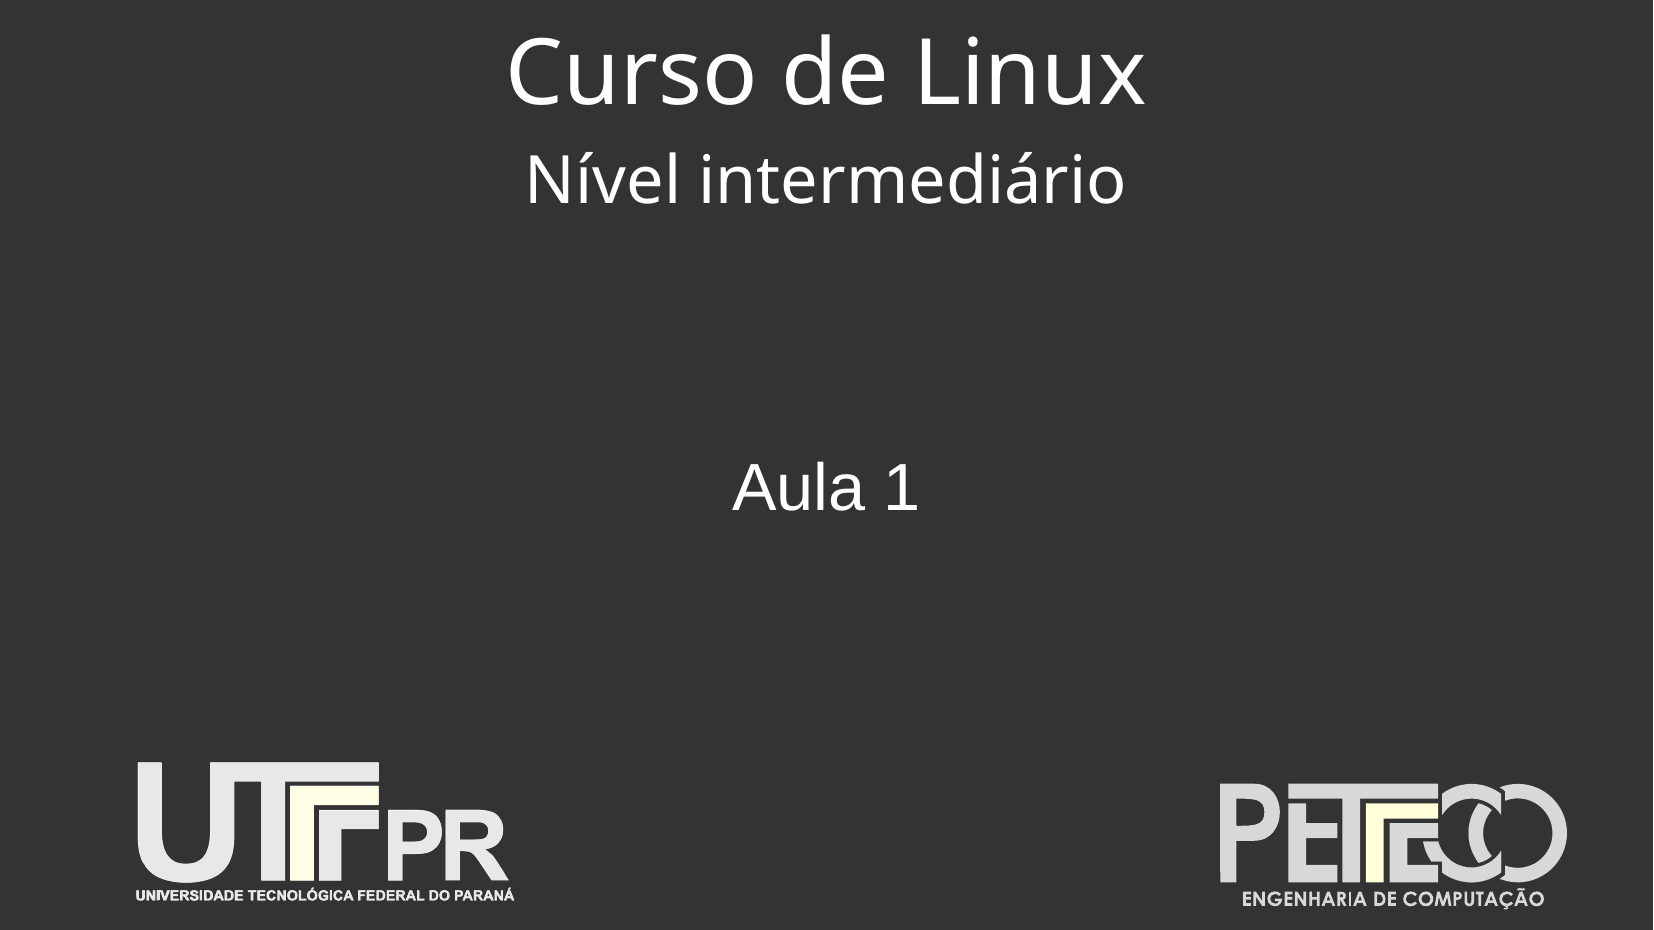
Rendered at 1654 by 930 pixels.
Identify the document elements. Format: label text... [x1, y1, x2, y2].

title Curso de Linux Nível intermediário [82, 6, 1571, 217]
subtitle Aula 1 [82, 217, 1571, 757]
picture [119, 757, 525, 905]
